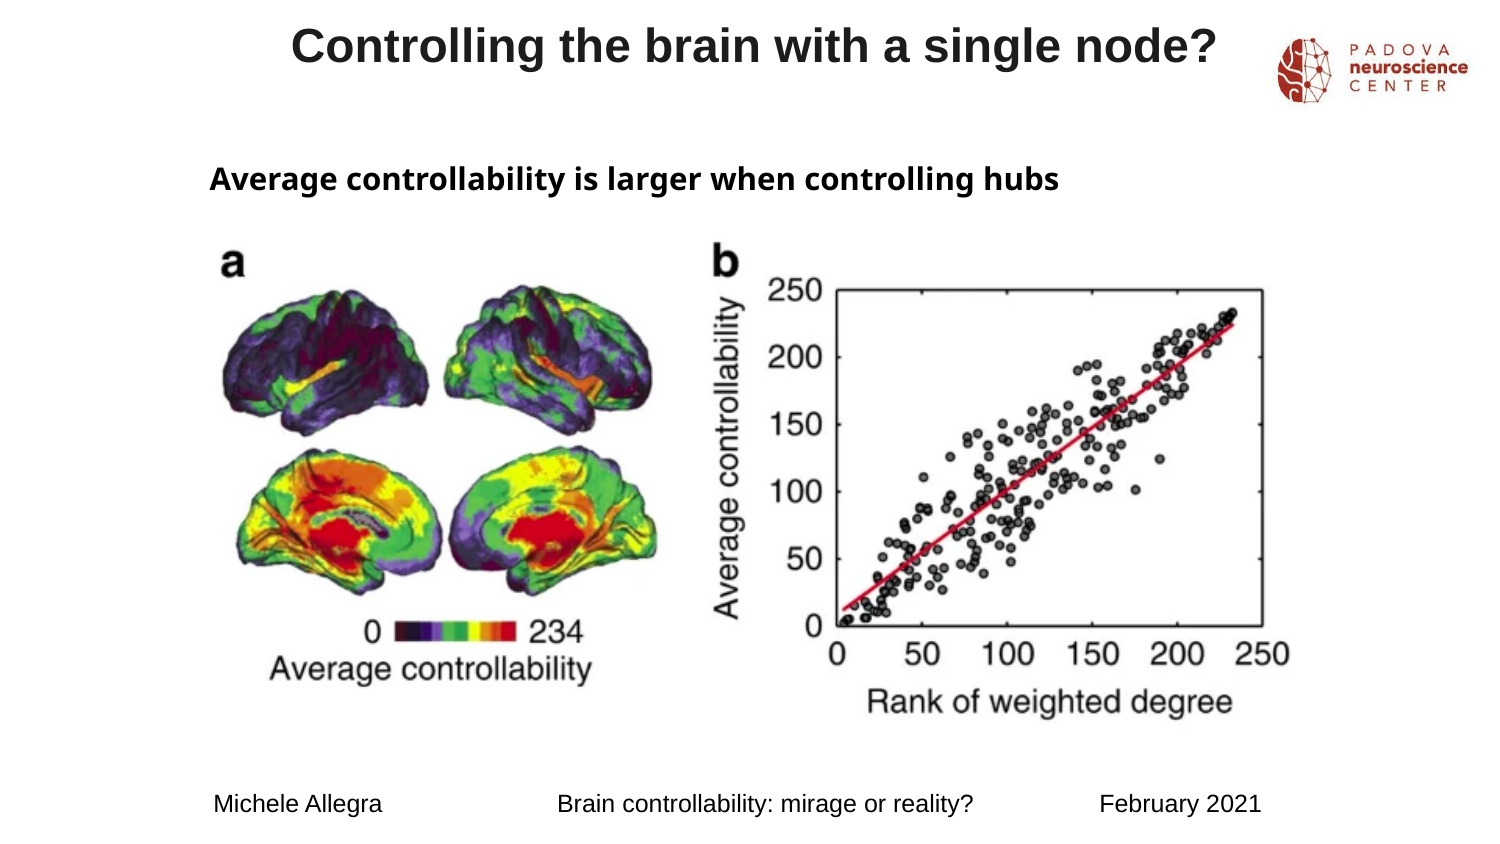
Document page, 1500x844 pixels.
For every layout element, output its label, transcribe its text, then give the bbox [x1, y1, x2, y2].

text_box Average controllability is larger when controlling hubs [119, 144, 1251, 641]
text_box Michele Allegra Brain controllability: mirage or reality? February 2021 [64, 776, 1415, 828]
picture [178, 233, 1322, 748]
picture [1268, 10, 1476, 123]
text_box Controlling the brain with a single node? [74, 0, 1436, 95]
